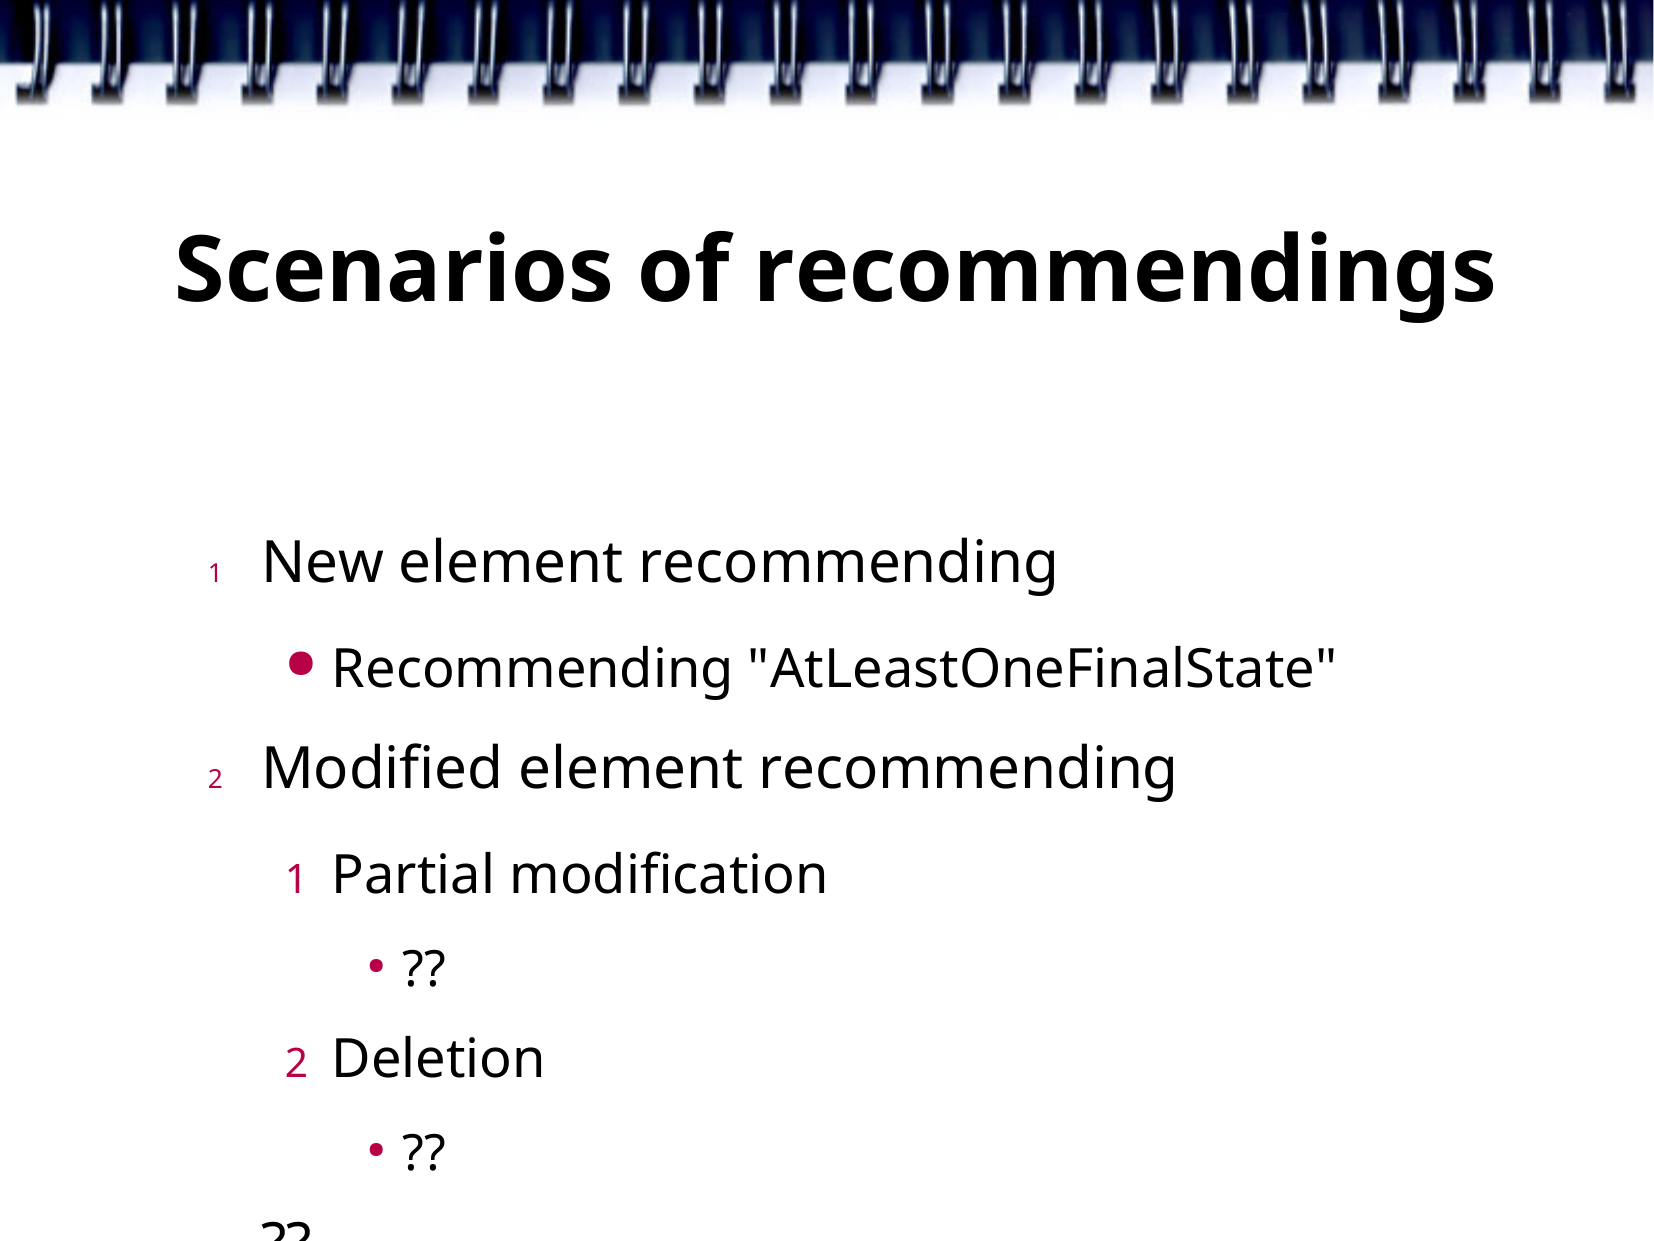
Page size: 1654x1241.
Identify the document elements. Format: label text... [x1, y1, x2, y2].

list New element recommending Recommending "AtLeastOneFinalState" Modified element recommending Partial modification ?? Deletion ?? ?? [190, 520, 1472, 1202]
picture [0, 0, 1654, 121]
title Scenarios of recommendings [139, 161, 1535, 370]
